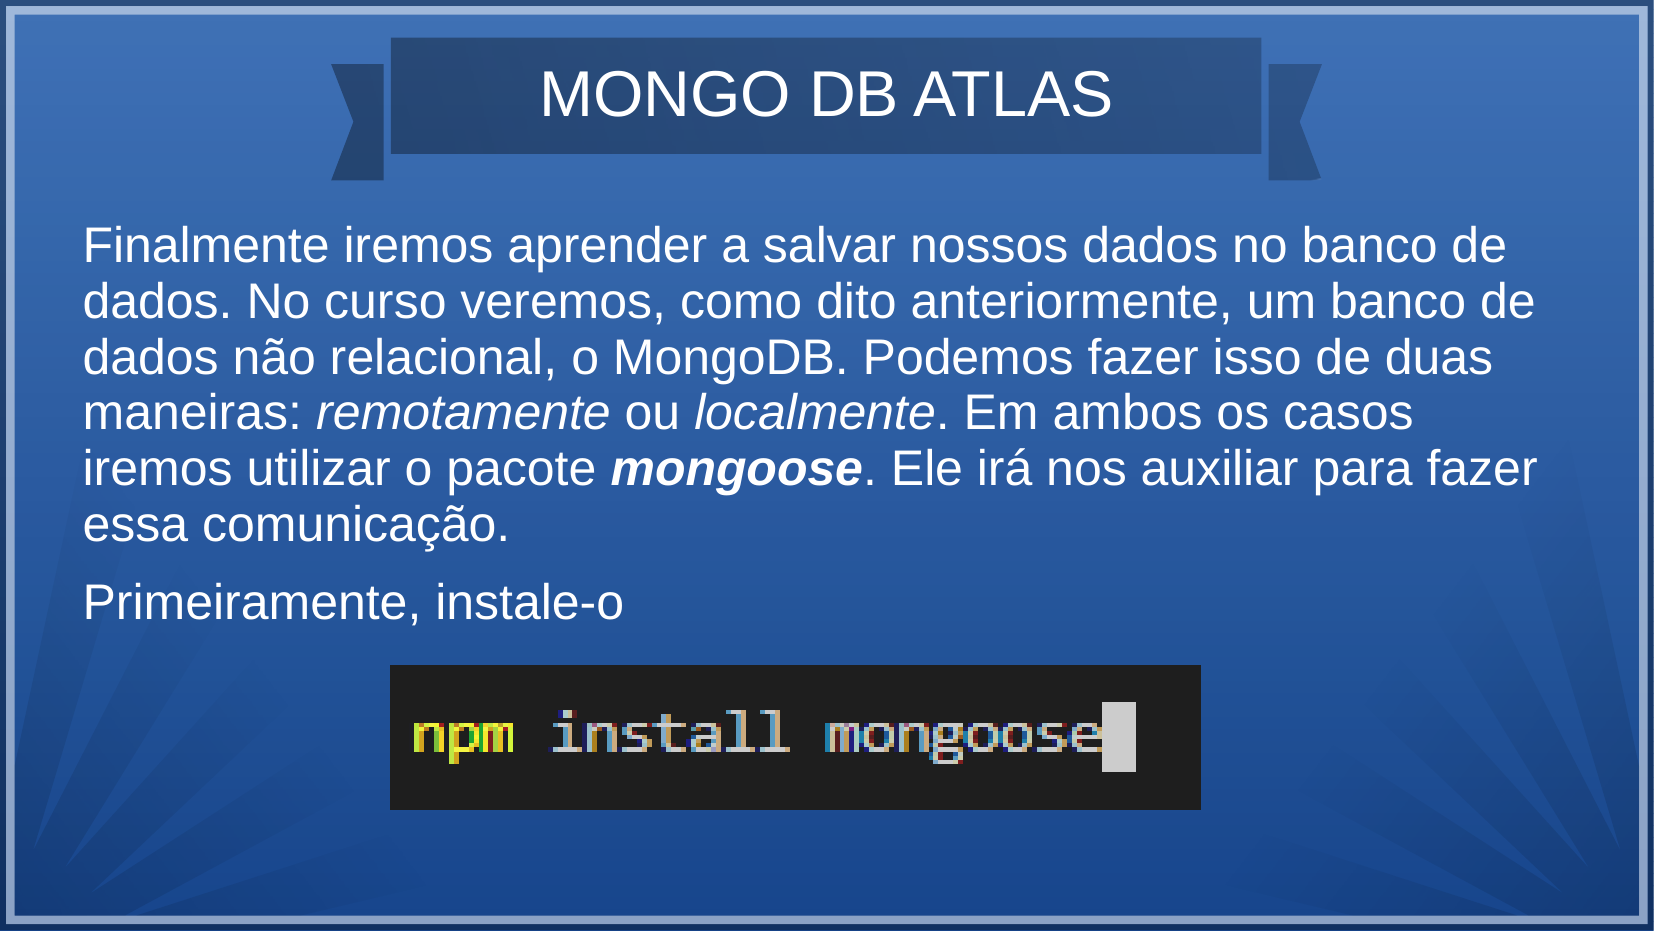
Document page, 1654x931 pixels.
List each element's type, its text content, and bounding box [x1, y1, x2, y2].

title MONGO DB ATLAS [389, 35, 1264, 154]
list Finalmente iremos aprender a salvar nossos dados no banco de dados. No curso veremos, como dito anteriormente, um banco de dados não relacional, o MongoDB. Podemos fazer isso de duas maneiras: remotamente ou localmente. Em ambos os casos iremos utilizar o pacote mongoose. Ele irá nos auxiliar para fazer essa comunicação. Primeiramente, instale-o [82, 217, 1571, 758]
picture [390, 665, 1201, 811]
